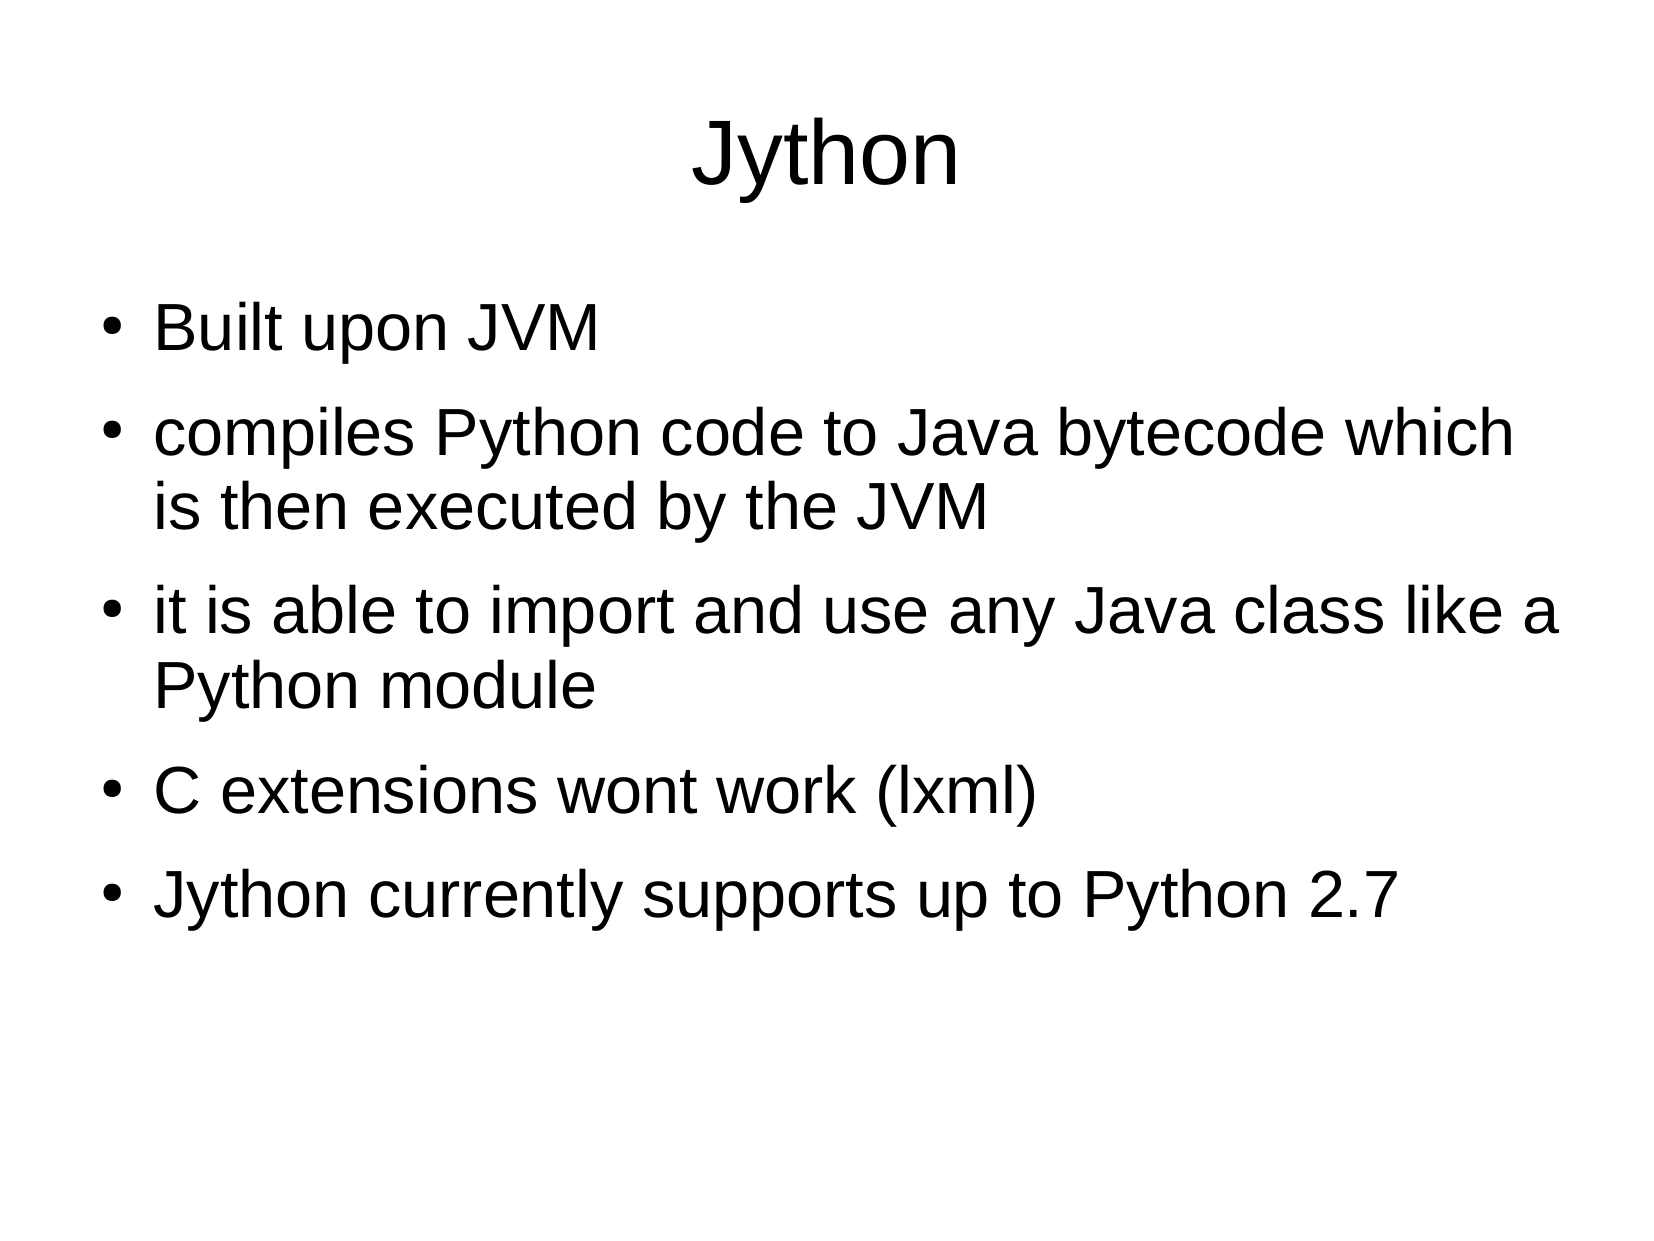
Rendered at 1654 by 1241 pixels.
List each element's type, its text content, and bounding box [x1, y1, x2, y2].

title Jython [82, 49, 1571, 257]
list Built upon JVM compiles Python code to Java bytecode which is then executed by the JVM it is able to import and use any Java class like a Python module C extensions wont work (lxml) Jython currently supports up to Python 2.7 [82, 290, 1571, 1010]
